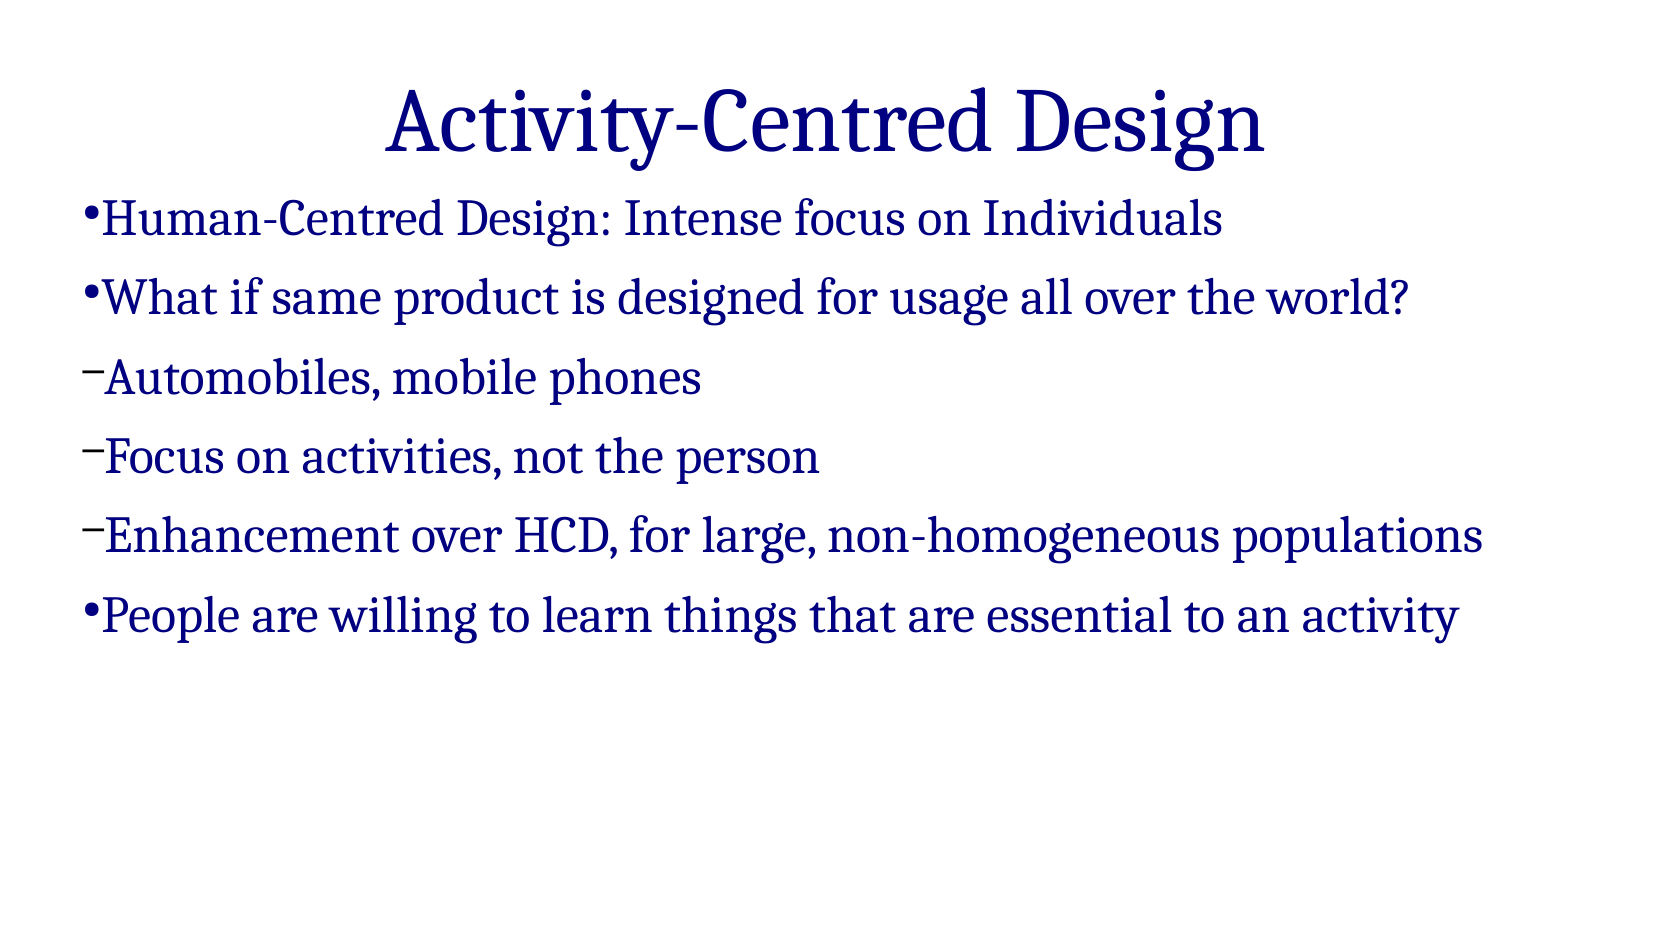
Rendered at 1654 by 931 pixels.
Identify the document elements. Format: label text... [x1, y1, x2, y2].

list Human-Centred Design: Intense focus on Individuals What if same product is designed for usage all over the world? Automobiles, mobile phones Focus on activities, not the person Enhancement over HCD, for large, non-homogeneous populations People are willing to learn things that are essential to an activity [82, 195, 1571, 735]
title Activity-Centred Design [82, 37, 1571, 193]
